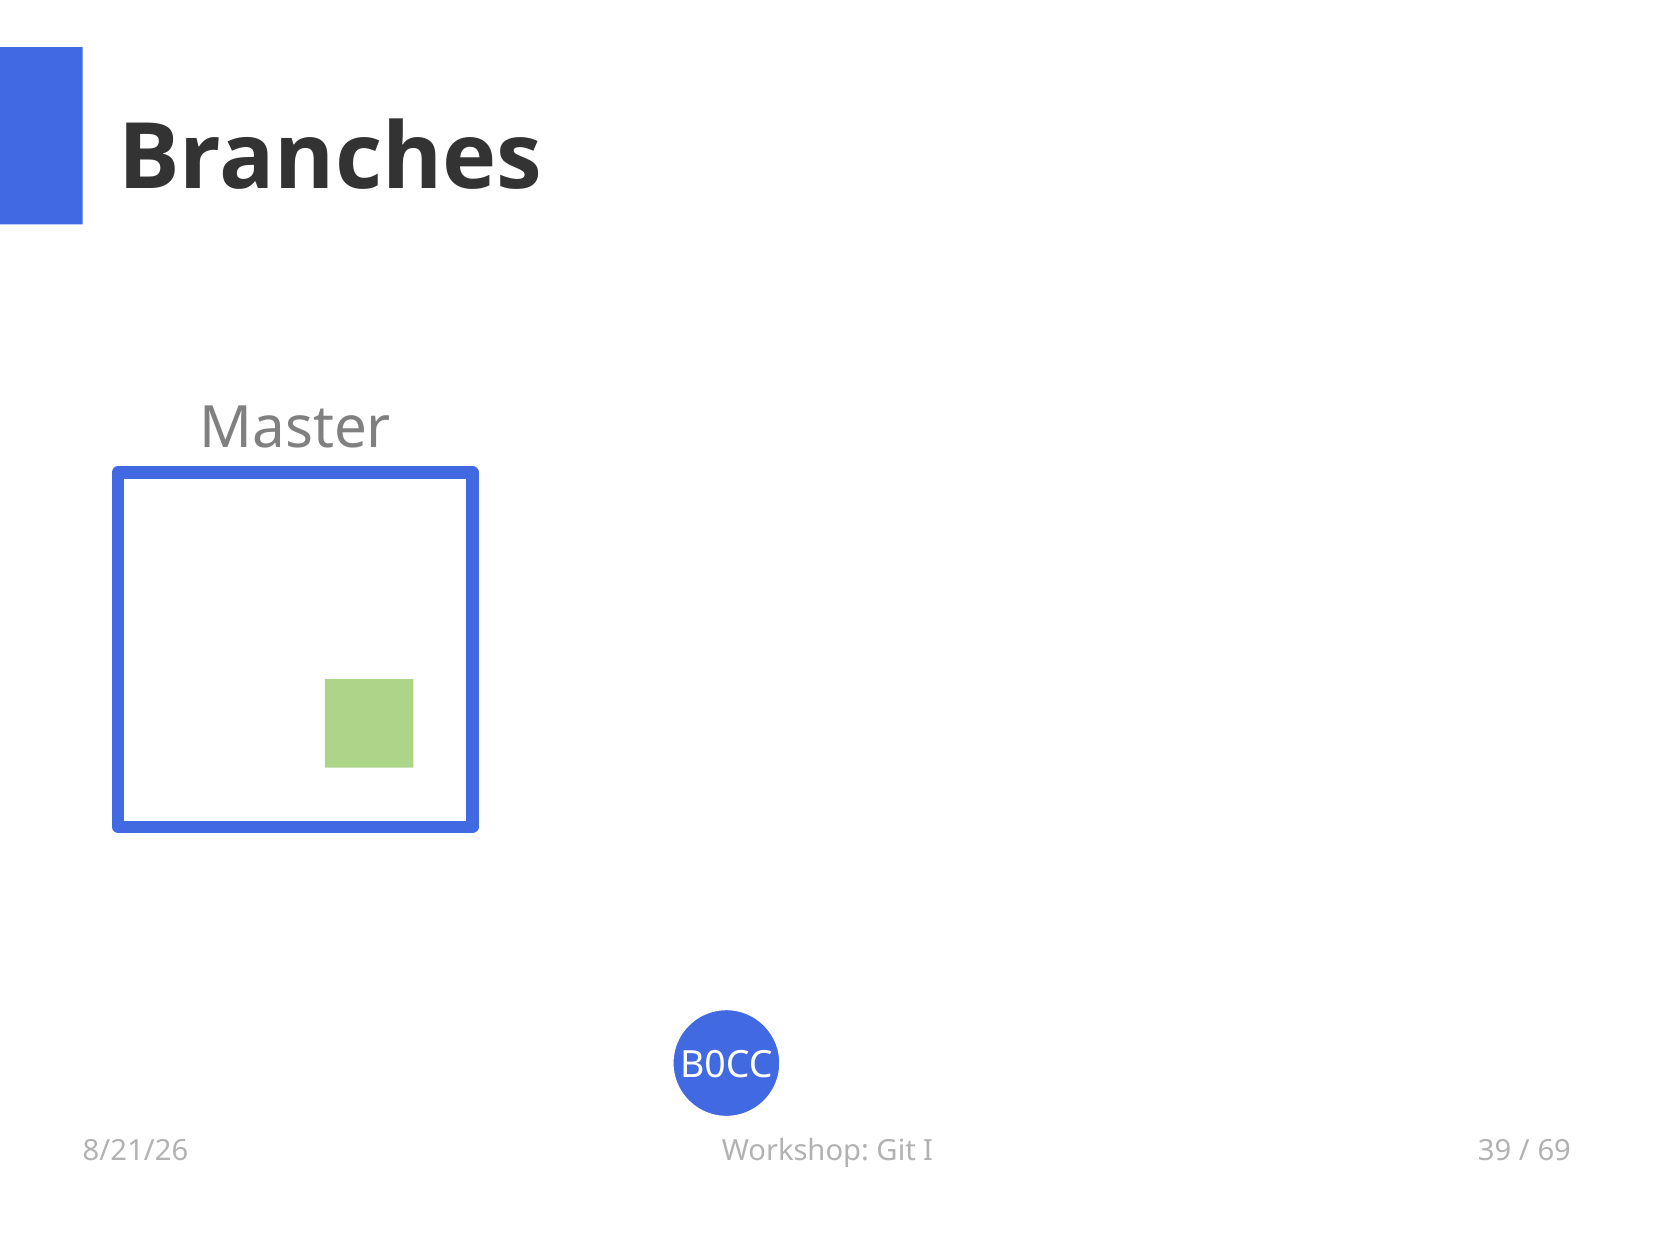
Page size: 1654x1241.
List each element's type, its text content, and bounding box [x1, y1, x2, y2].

text_box [324, 679, 414, 768]
text_box Master [118, 377, 473, 473]
text_box B0CC [667, 1003, 786, 1123]
title Branches [118, 49, 1571, 257]
